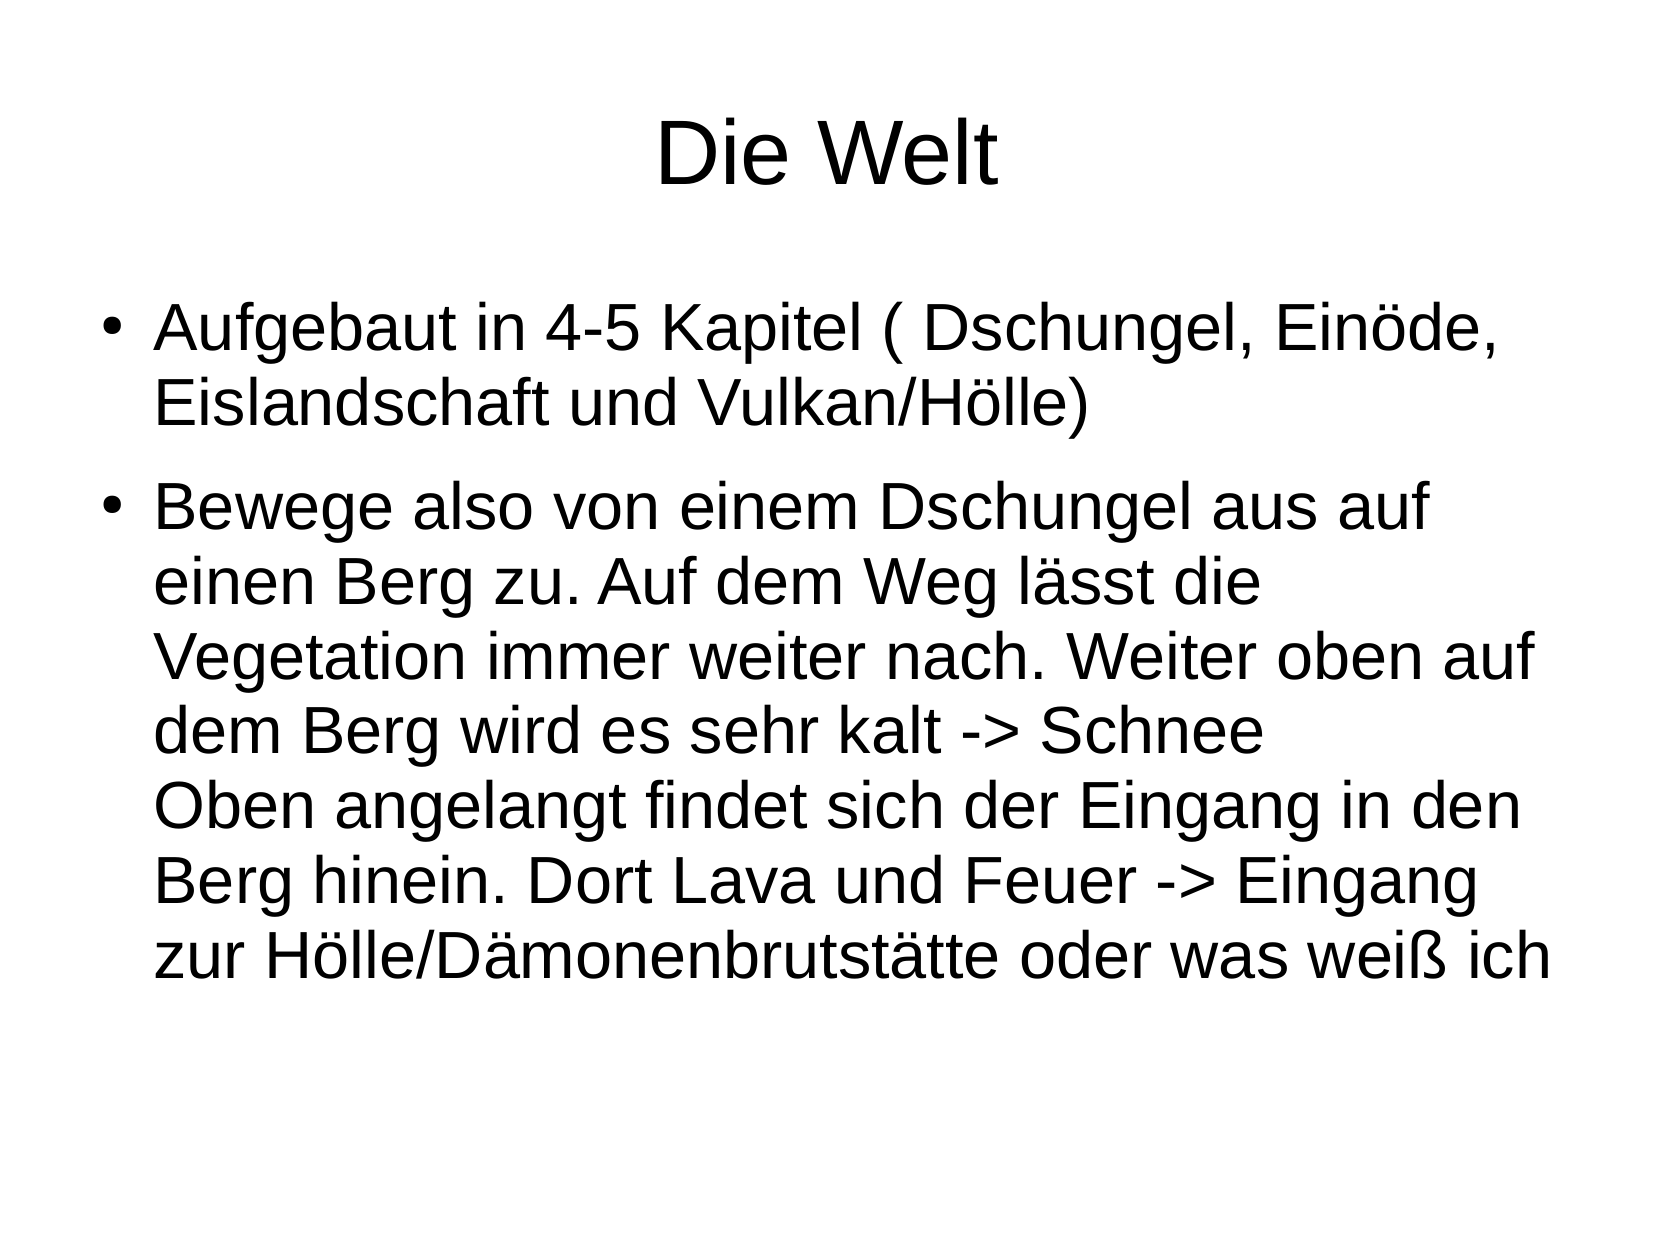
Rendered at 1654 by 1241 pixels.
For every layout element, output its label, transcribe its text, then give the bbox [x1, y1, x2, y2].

title Die Welt [82, 49, 1571, 257]
list Aufgebaut in 4-5 Kapitel ( Dschungel, Einöde, Eislandschaft und Vulkan/Hölle) Bewege also von einem Dschungel aus auf einen Berg zu. Auf dem Weg lässt die Vegetation immer weiter nach. Weiter oben auf dem Berg wird es sehr kalt -> Schnee Oben angelangt findet sich der Eingang in den Berg hinein. Dort Lava und Feuer -> Eingang zur Hölle/Dämonenbrutstätte oder was weiß ich [82, 290, 1571, 1010]
